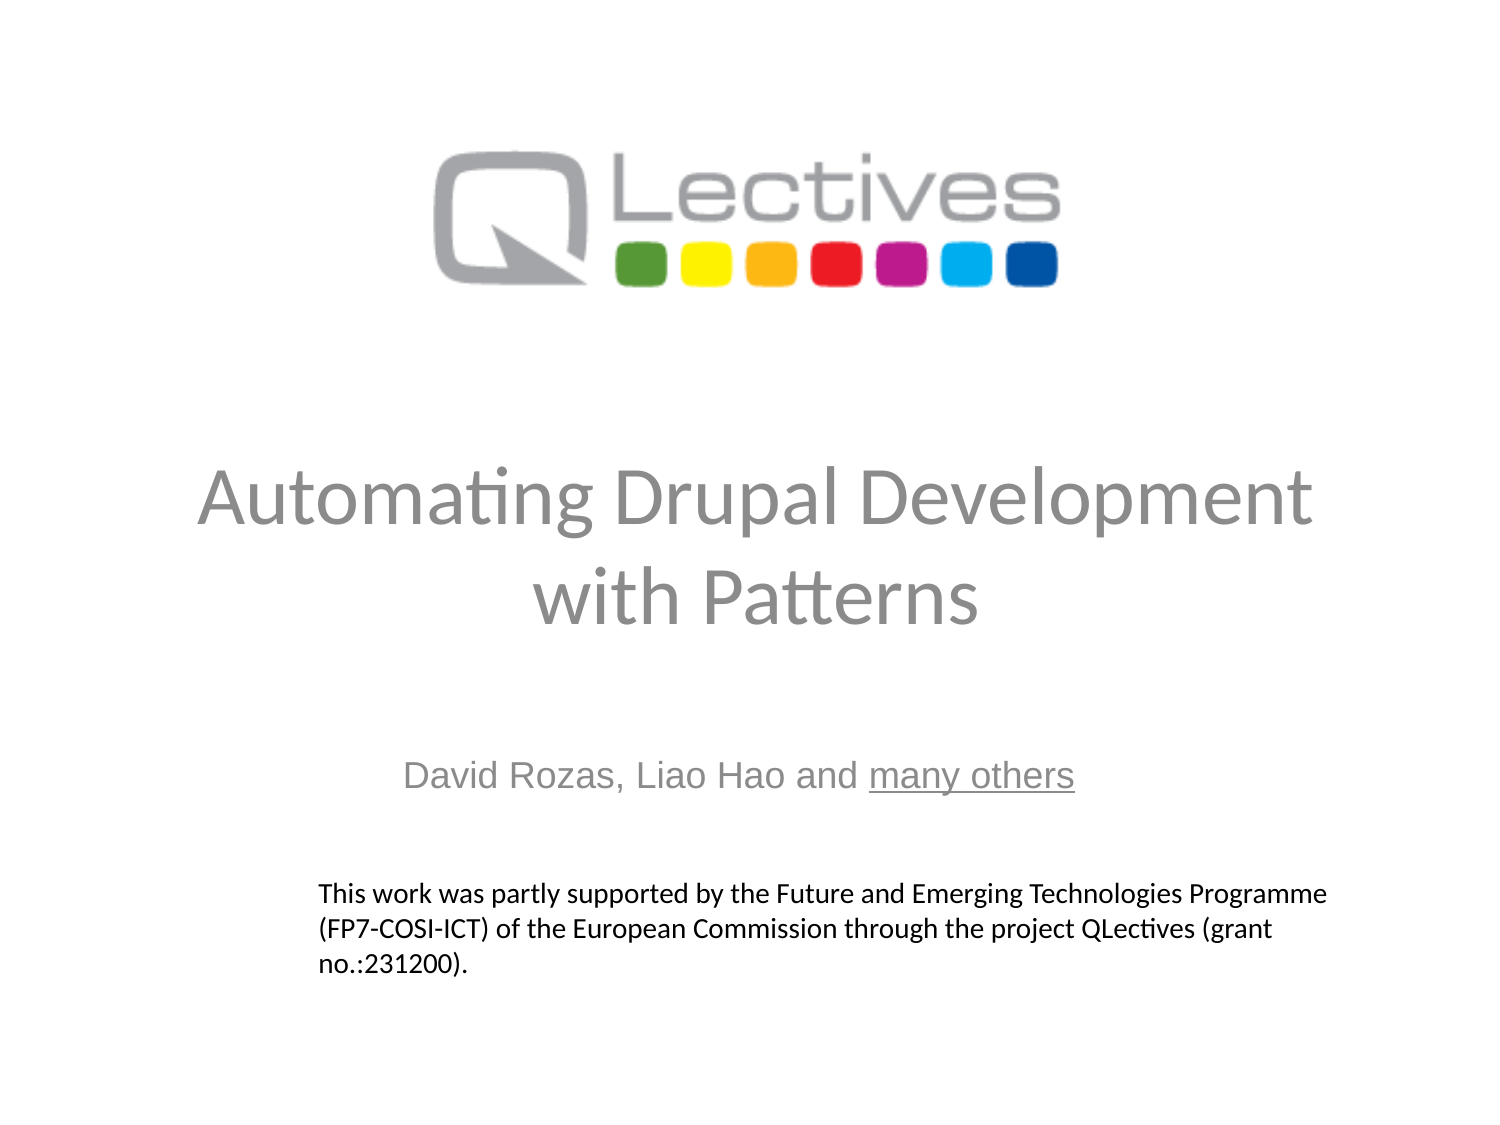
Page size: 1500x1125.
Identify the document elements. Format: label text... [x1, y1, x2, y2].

picture [285, 25, 1217, 420]
text_box David Rozas, Liao Hao and many others [213, 731, 1264, 815]
text_box Automating Drupal Development with Patterns [118, 420, 1394, 662]
